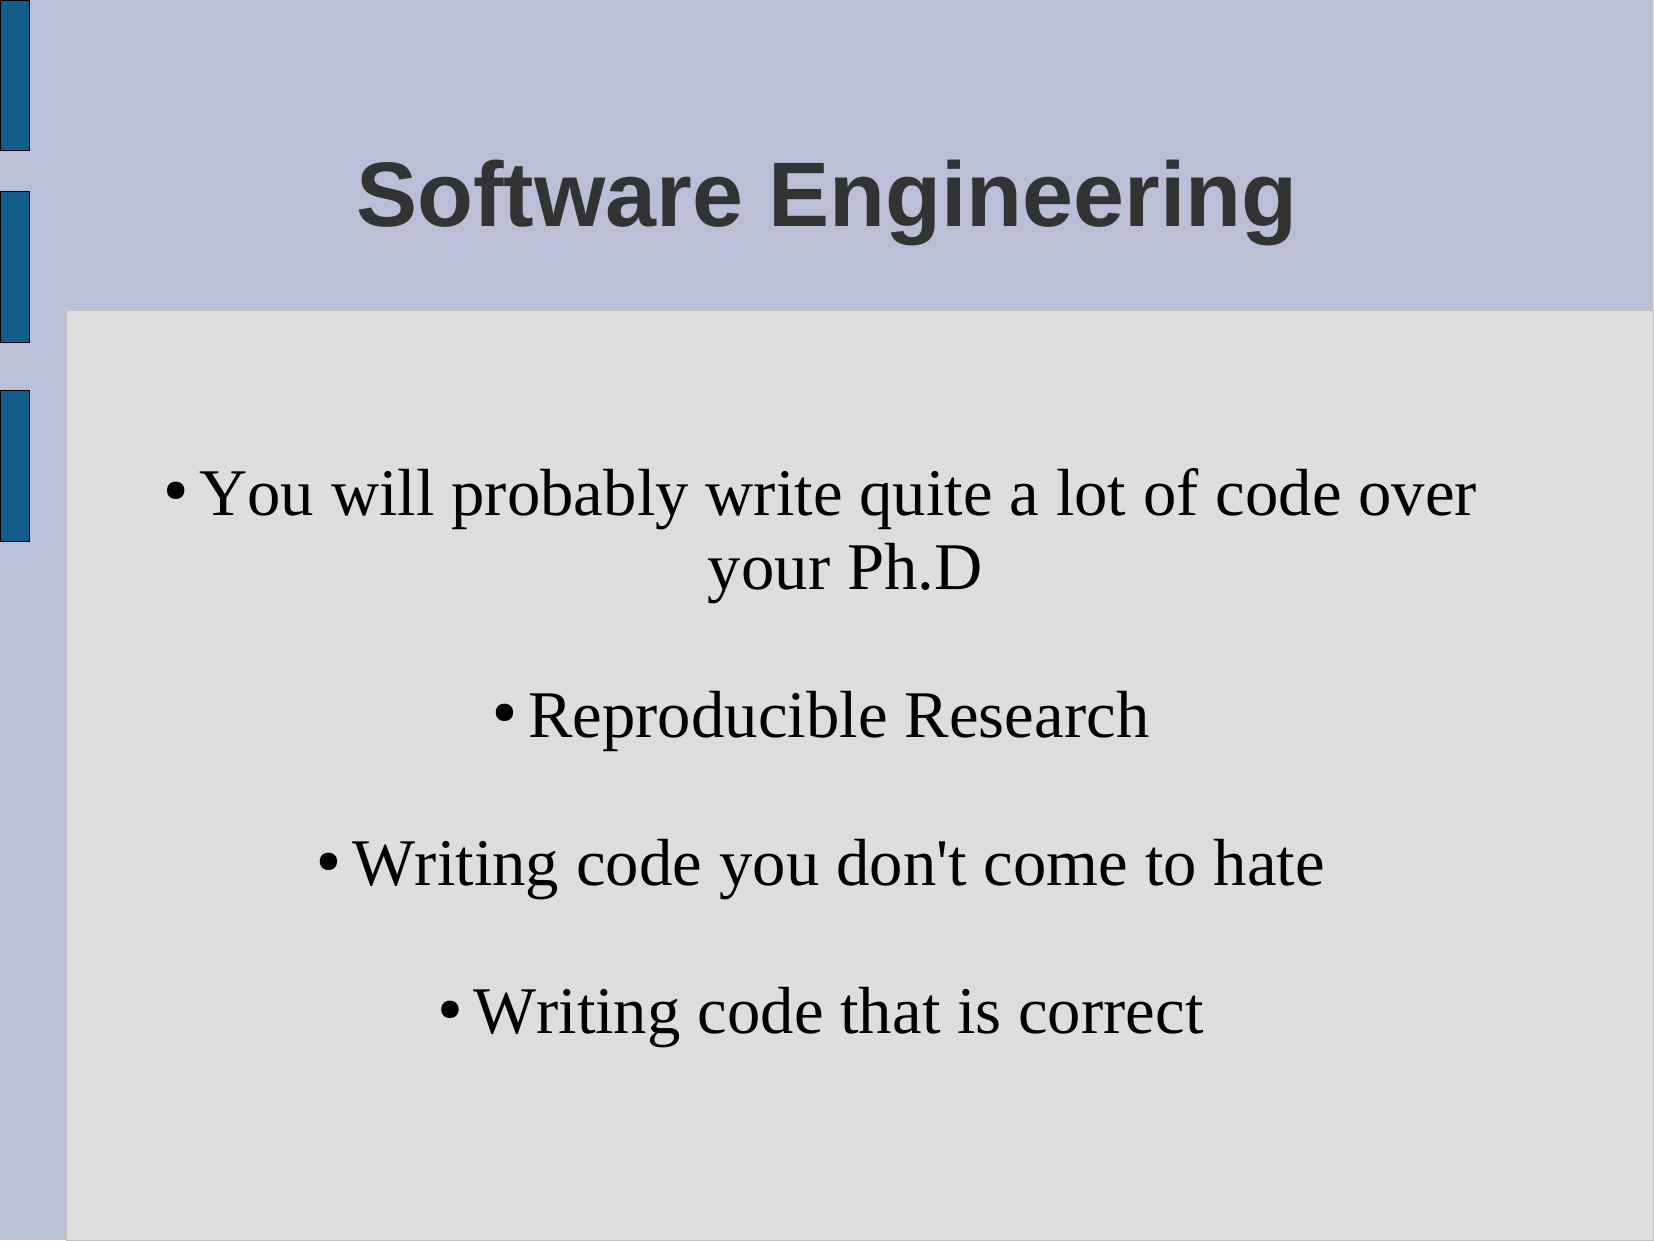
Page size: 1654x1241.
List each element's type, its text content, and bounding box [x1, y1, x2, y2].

subtitle You will probably write quite a lot of code over your Ph.D Reproducible Research Writing code you don't come to hate Writing code that is correct [121, 352, 1534, 1152]
title Software Engineering [121, 98, 1534, 291]
